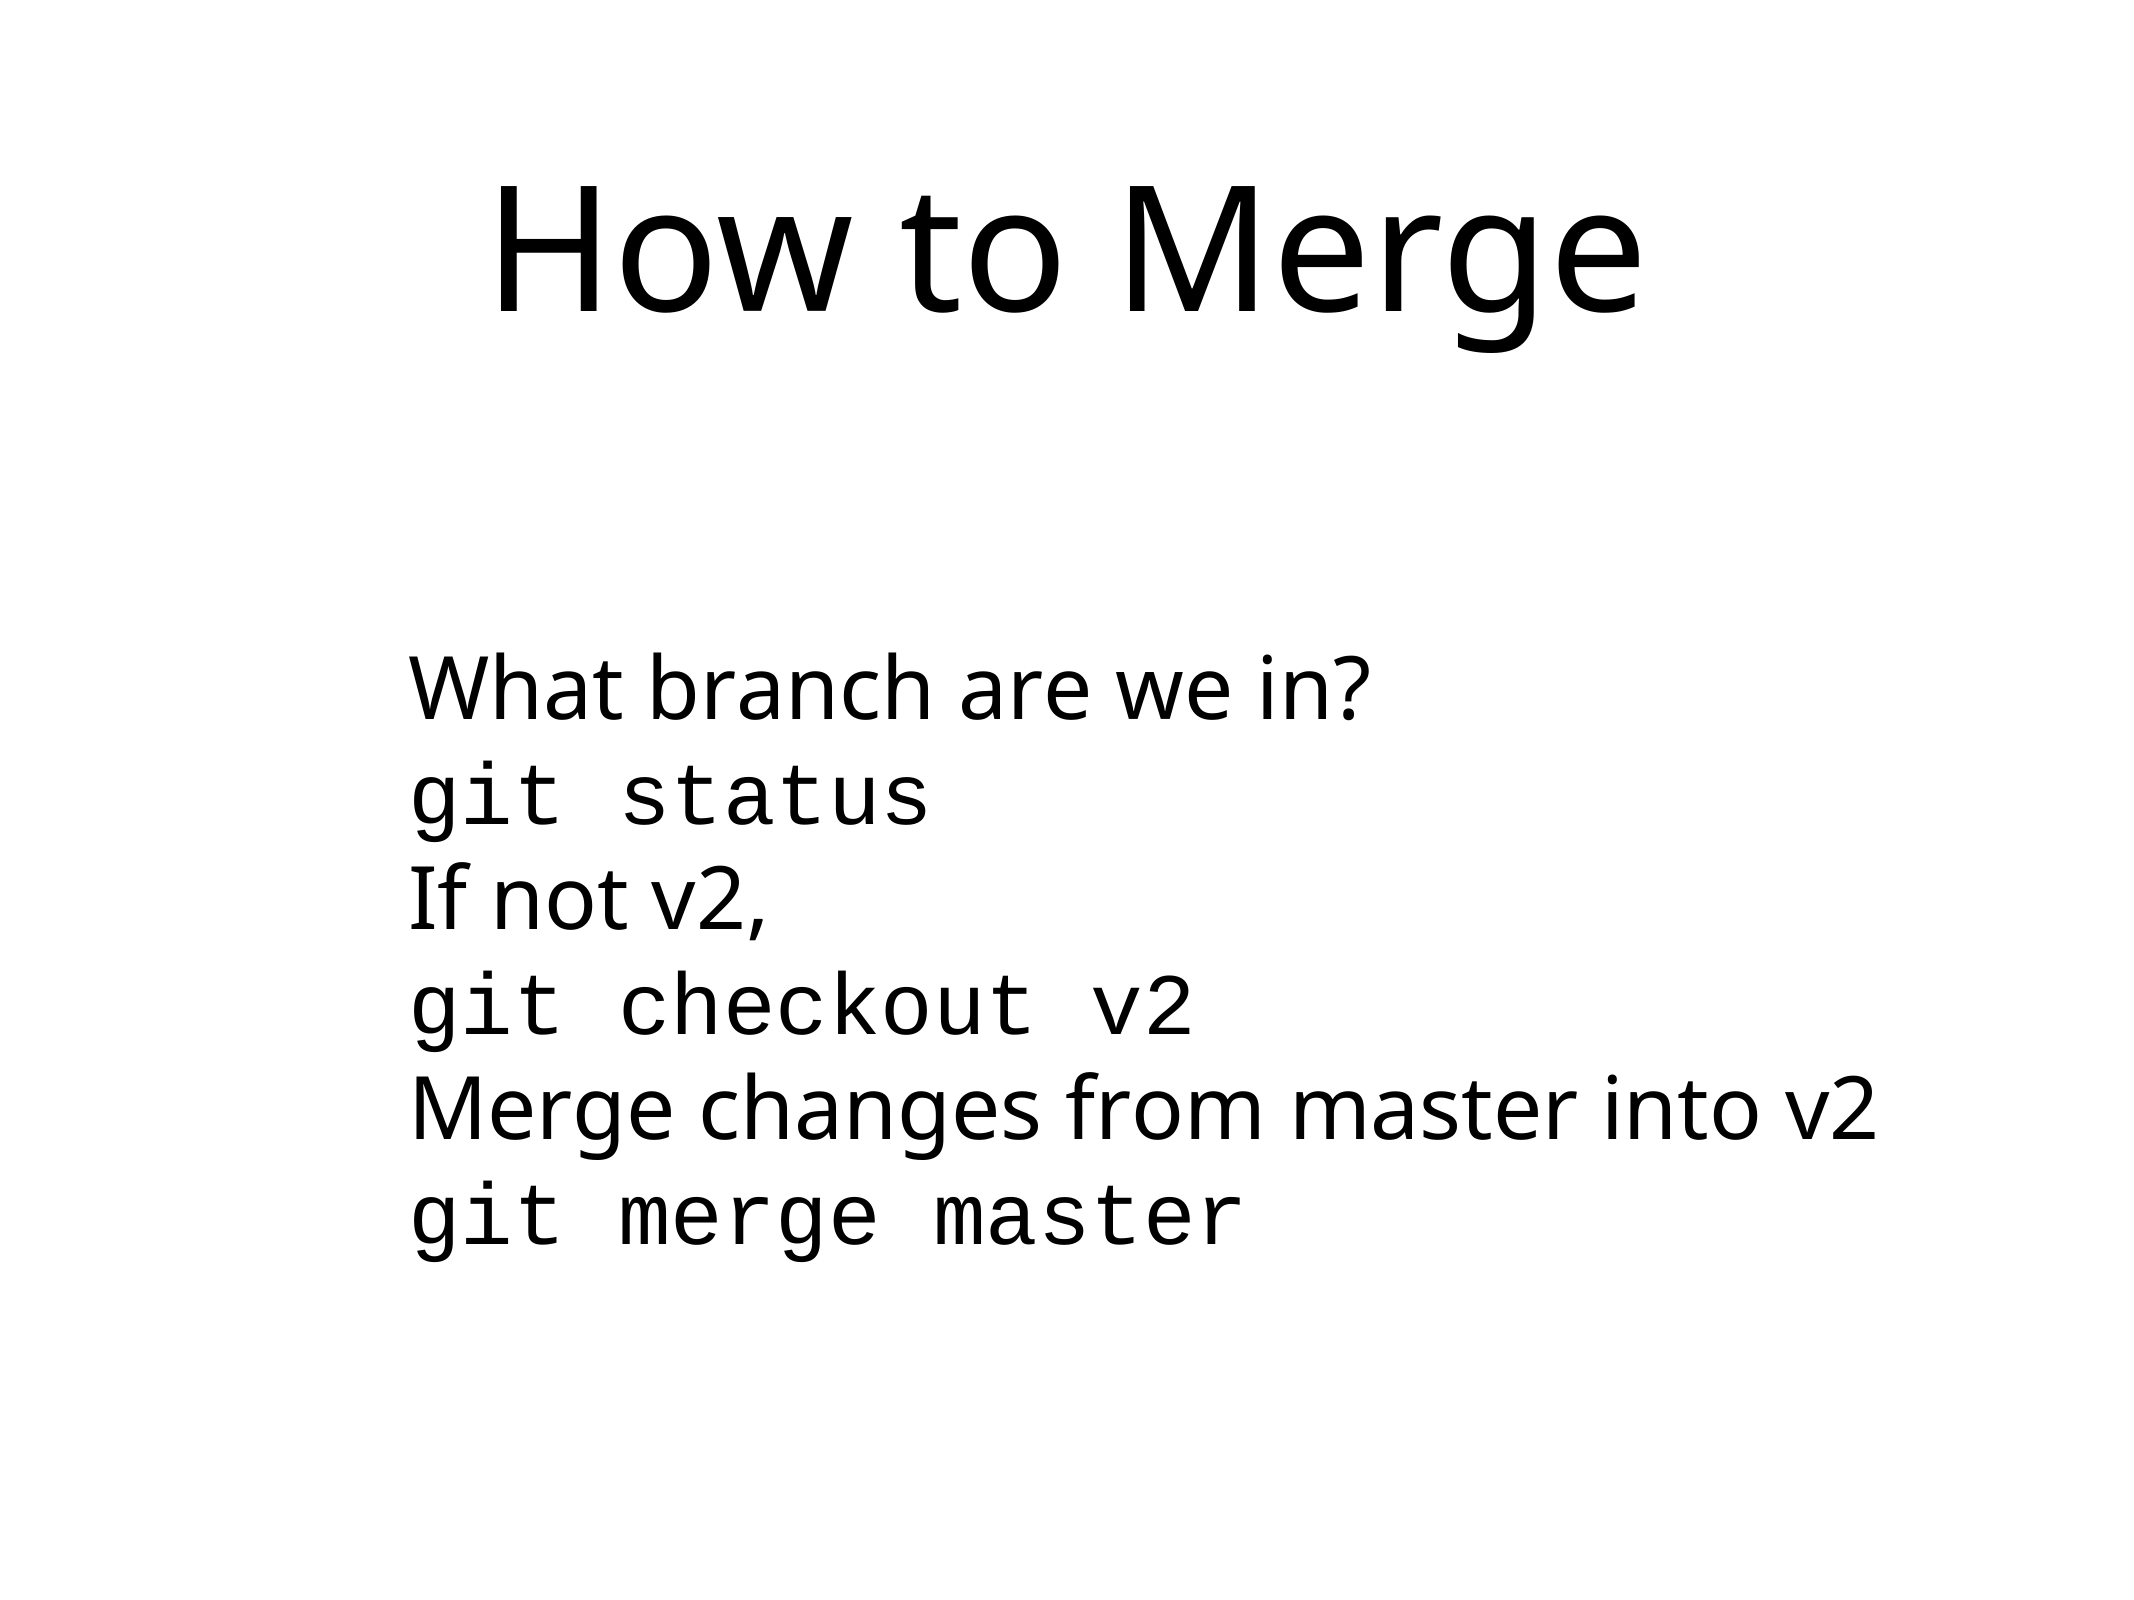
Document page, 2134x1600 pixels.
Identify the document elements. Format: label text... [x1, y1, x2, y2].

text_box What branch are we in? git status If not v2, git checkout v2 Merge changes from master into v2 git merge master [408, 631, 1880, 1262]
title How to Merge [208, 41, 1925, 442]
